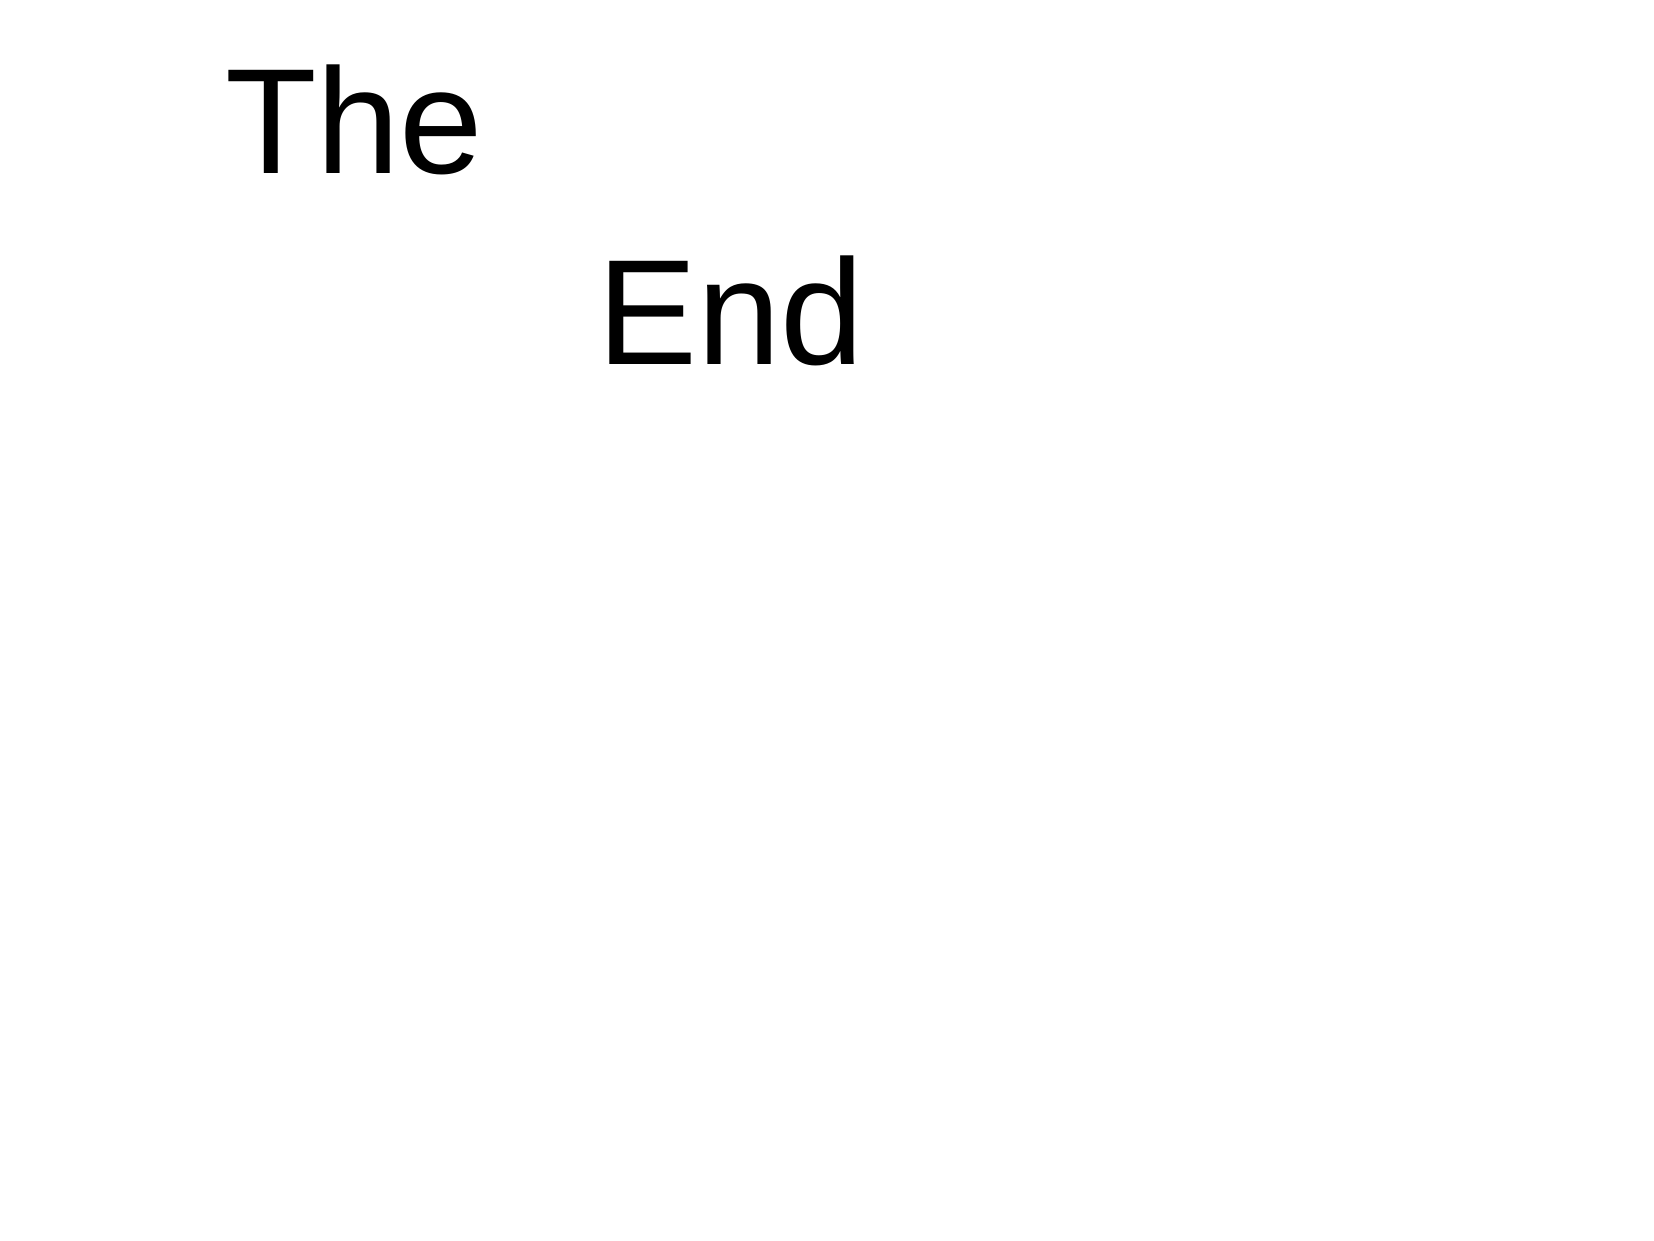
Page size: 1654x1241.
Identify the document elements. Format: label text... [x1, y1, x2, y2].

list The End [82, 37, 1571, 1201]
